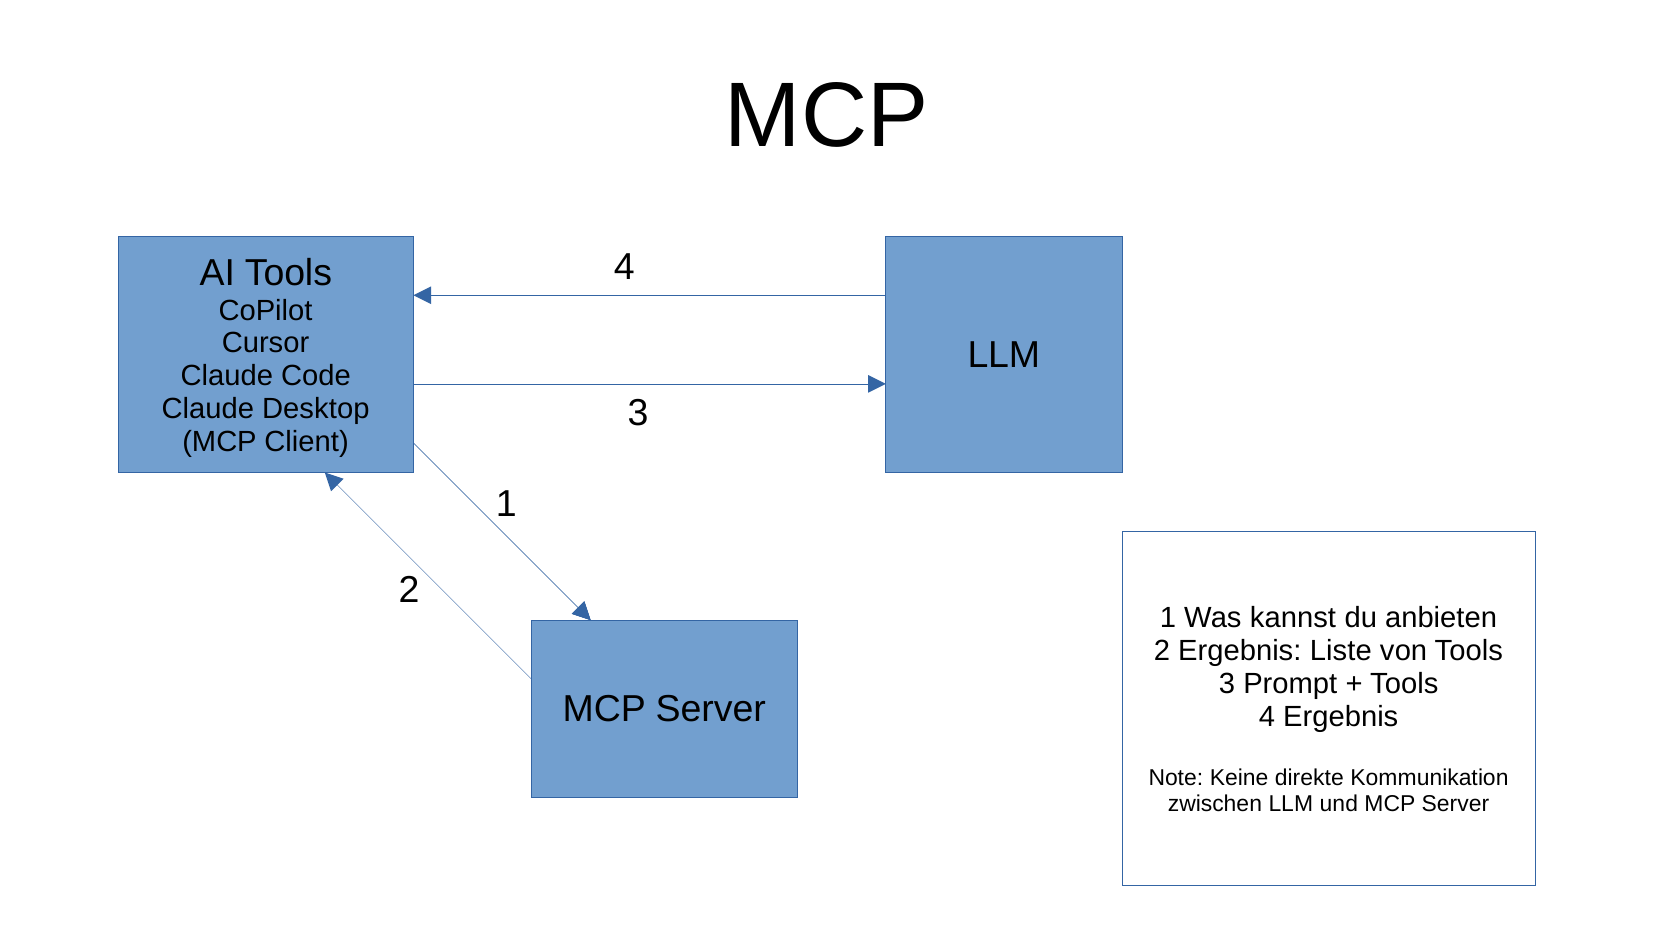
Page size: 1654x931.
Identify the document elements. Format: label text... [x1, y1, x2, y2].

text_box 1 [481, 474, 532, 532]
text_box 2 [383, 561, 435, 618]
text_box MCP Server [531, 620, 798, 798]
title 1 Was kannst du anbieten 2 Ergebnis: Liste von Tools 3 Prompt + Tools 4 Ergebnis Note: Keine direkte Kommunikation zwischen LLM und MCP Server [1122, 531, 1536, 886]
text_box LLM [885, 236, 1123, 473]
text_box 3 [612, 383, 664, 441]
text_box 4 [599, 238, 650, 296]
text_box AI Tools CoPilot Cursor Claude Code Claude Desktop (MCP Client) [118, 236, 414, 473]
title MCP [82, 37, 1571, 193]
